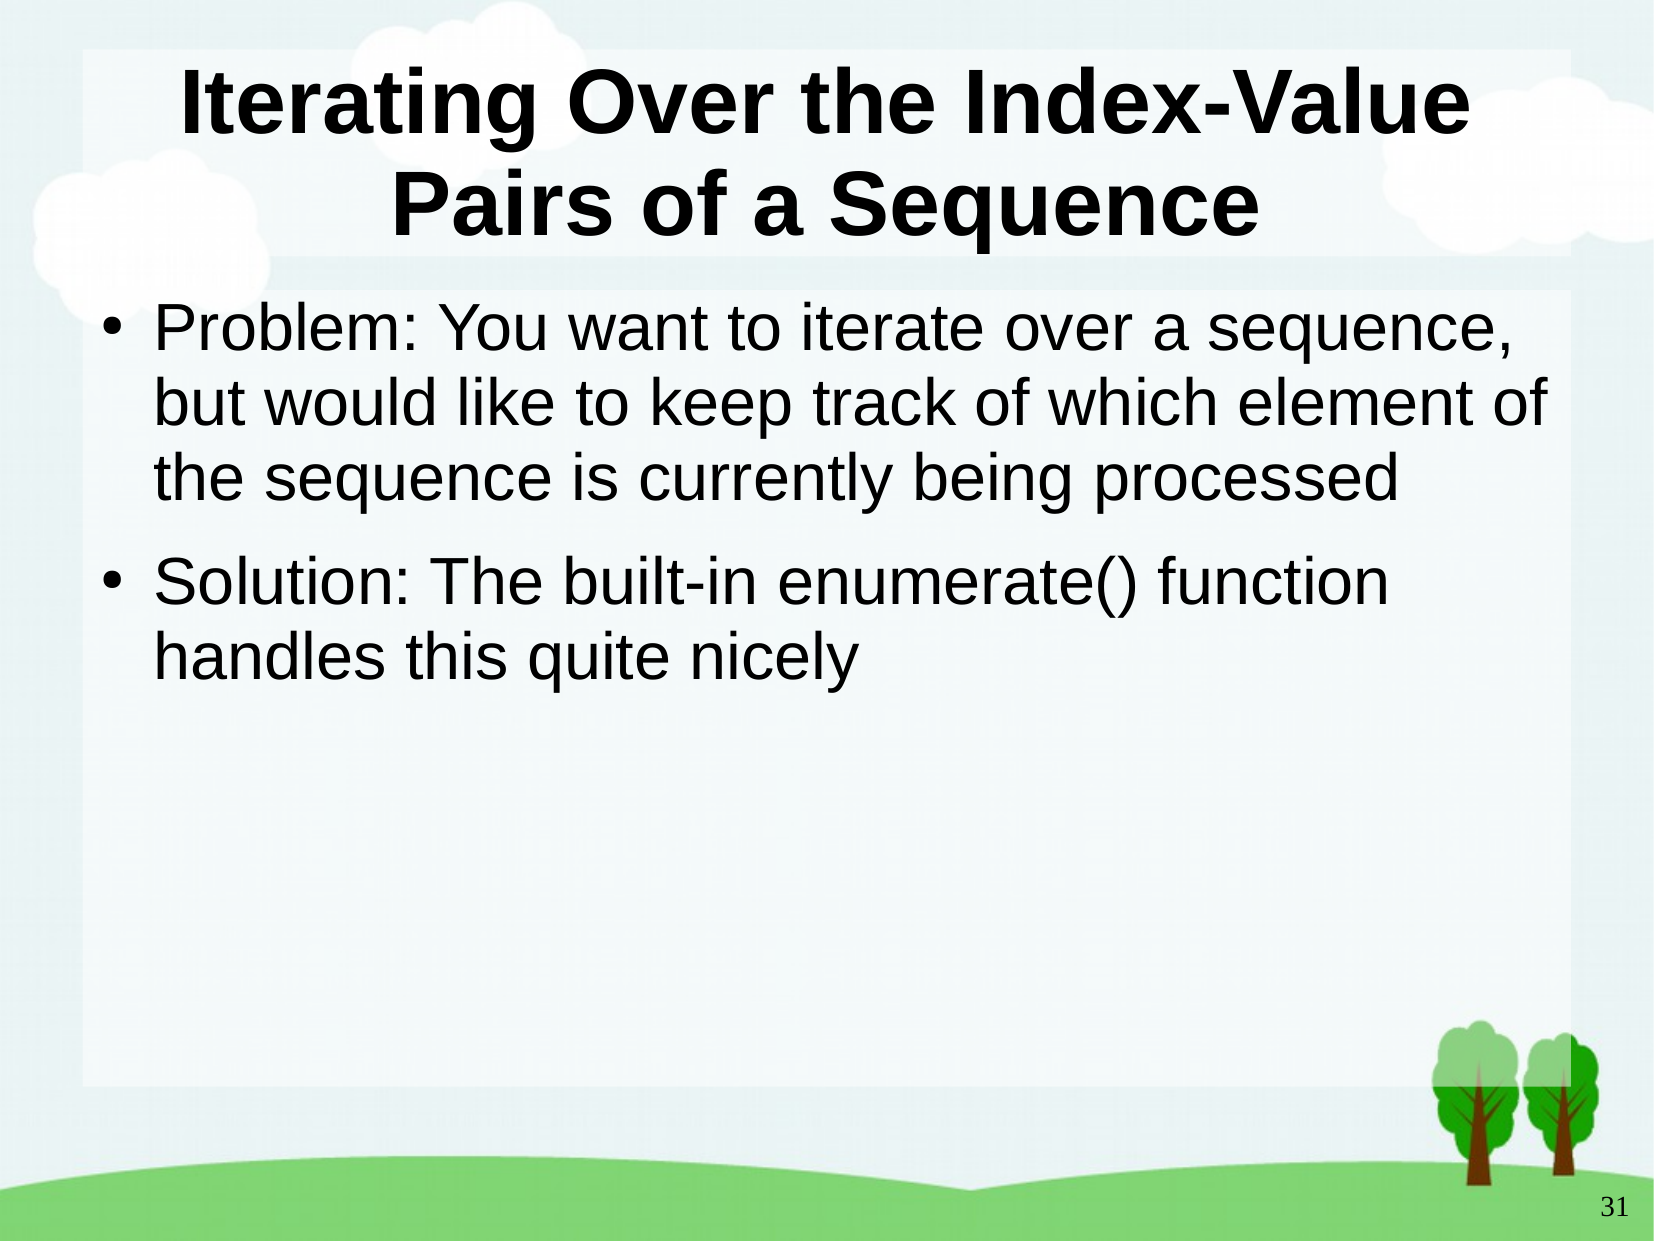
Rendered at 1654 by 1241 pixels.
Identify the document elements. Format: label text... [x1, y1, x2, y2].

list Problem: You want to iterate over a sequence, but would like to keep track of which element of the sequence is currently being processed Solution: The built-in enumerate() function handles this quite nicely [82, 290, 1571, 1087]
picture [0, 0, 1654, 1241]
title Iterating Over the Index-Value Pairs of a Sequence [82, 49, 1571, 257]
